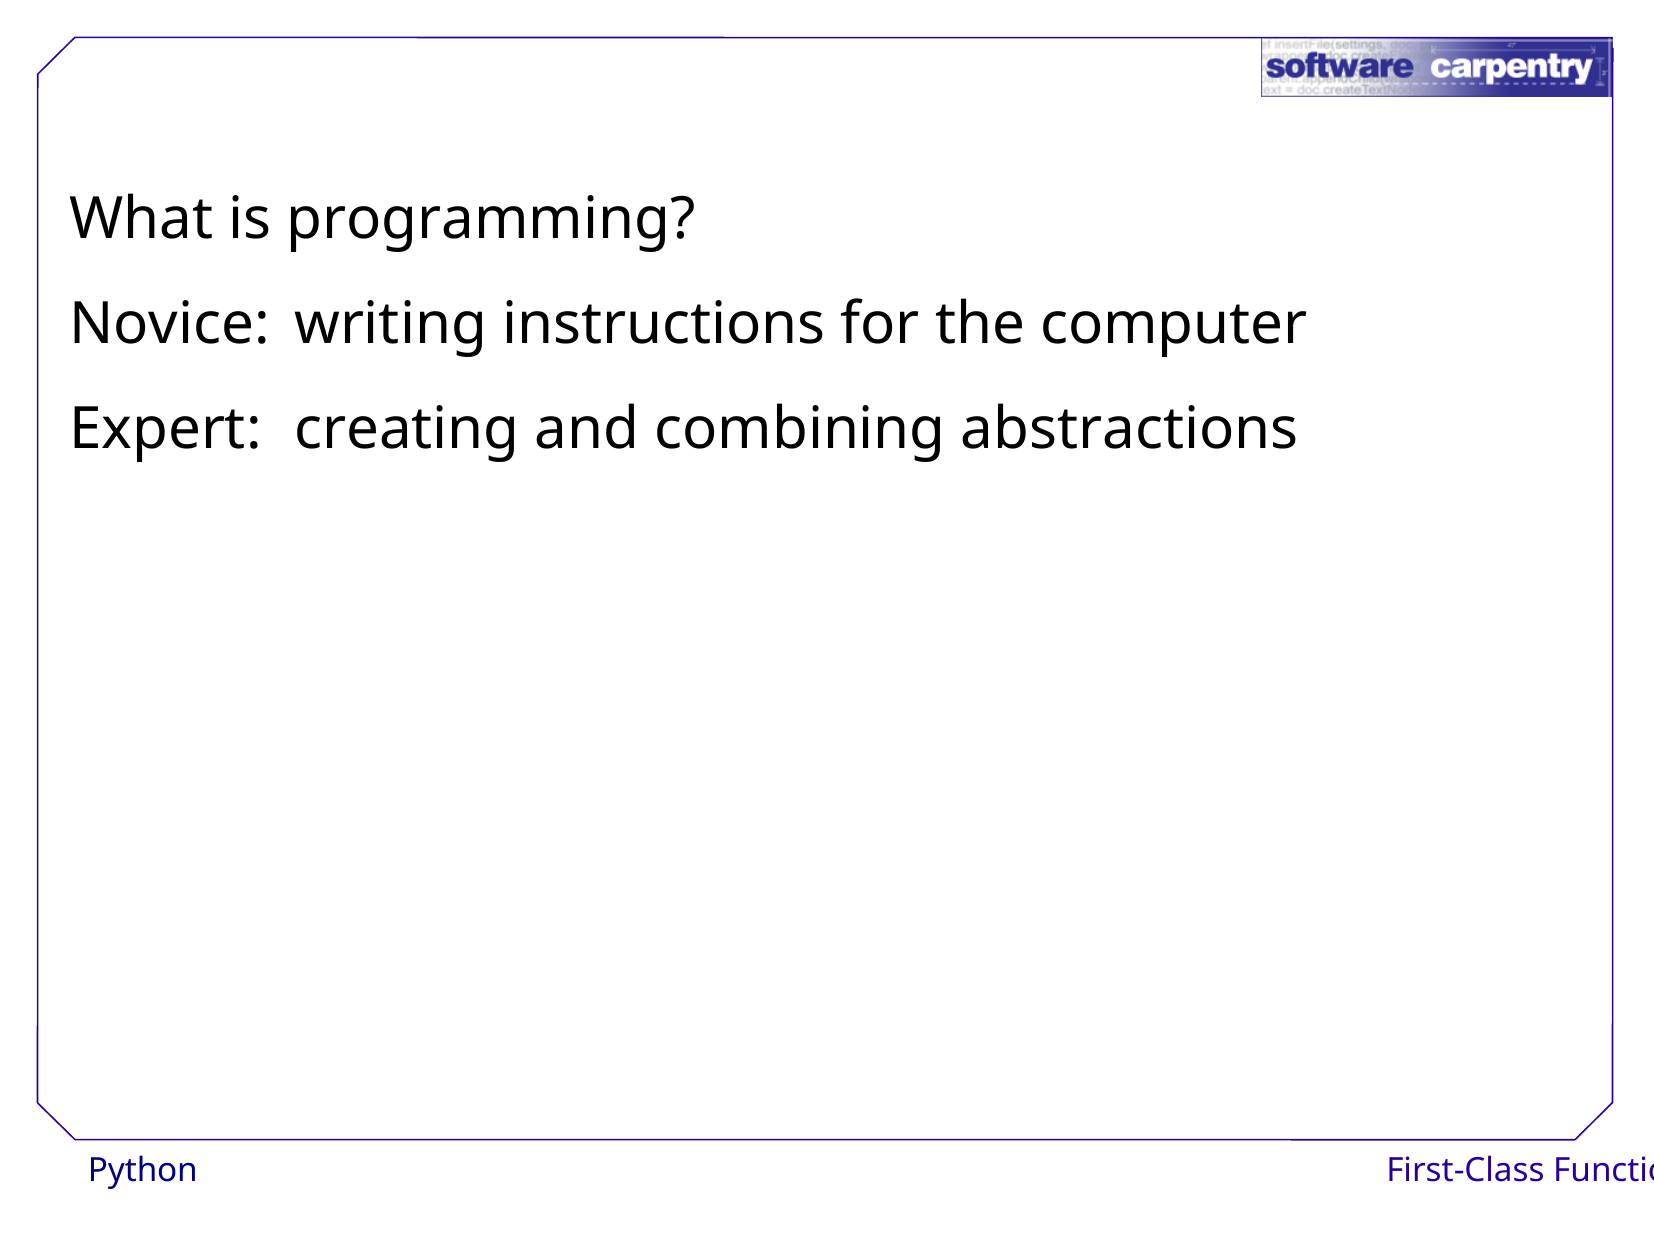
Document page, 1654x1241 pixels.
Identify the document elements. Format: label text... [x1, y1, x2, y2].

text_box What is programming? Novice: writing instructions for the computer Expert: creating and combining abstractions [54, 137, 1473, 574]
picture [1261, 39, 1613, 97]
